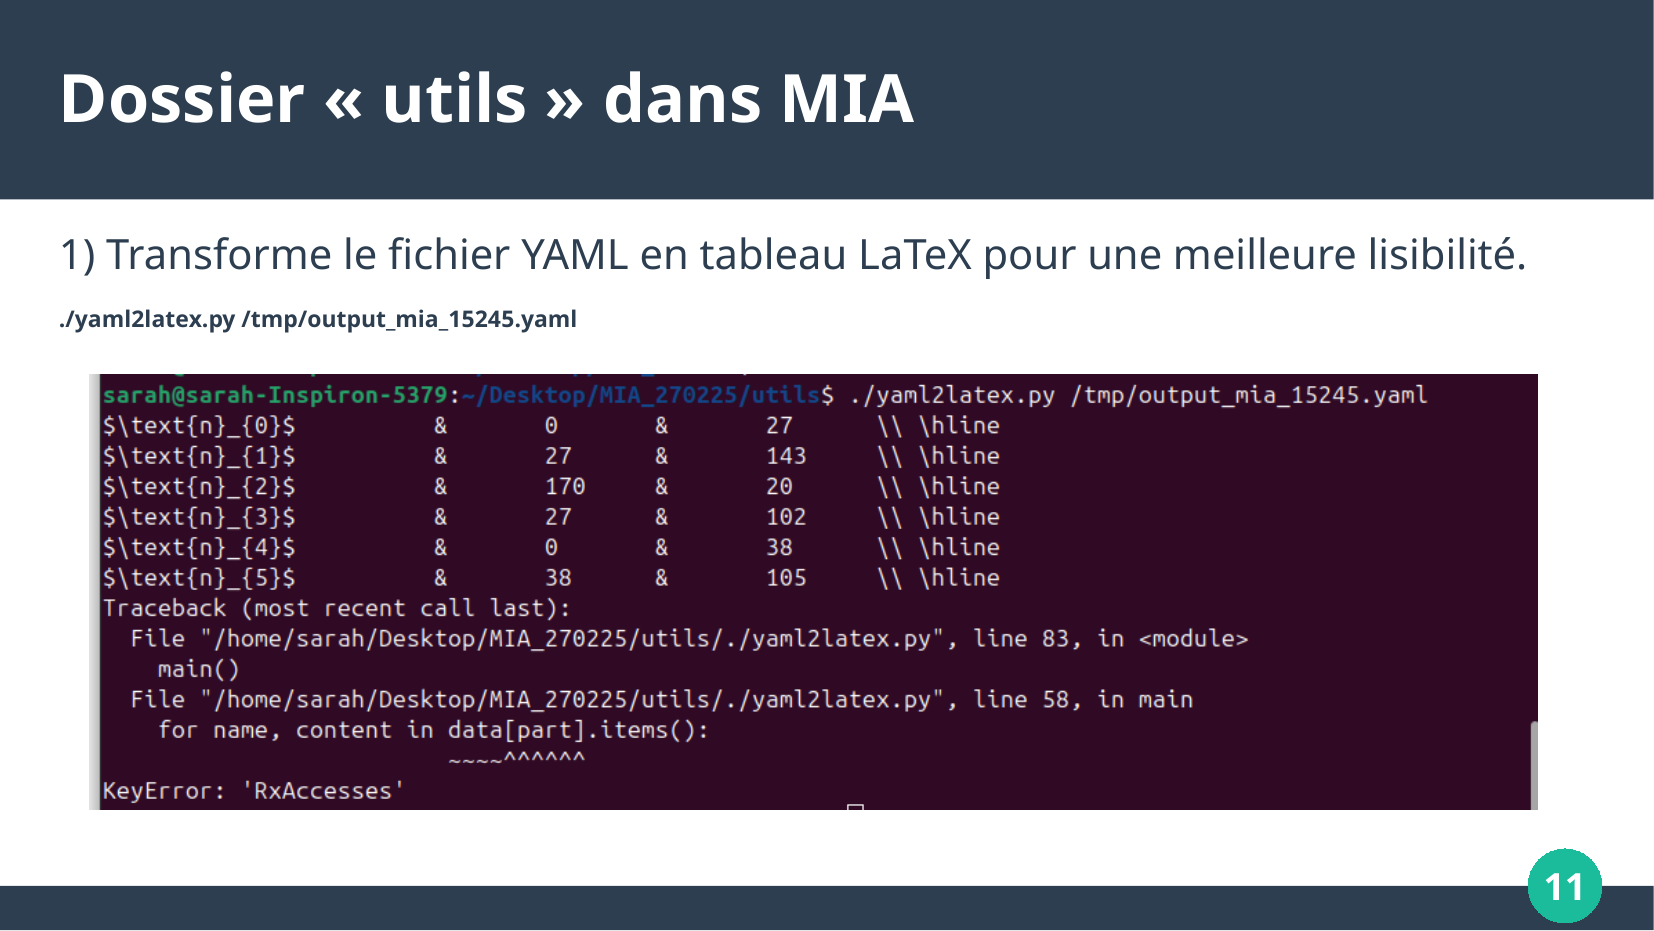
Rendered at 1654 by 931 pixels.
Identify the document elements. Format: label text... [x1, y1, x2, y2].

list 1) Transforme le fichier YAML en tableau LaTeX pour une meilleure lisibilité. ./yaml2latex.py /tmp/output_mia_15245.yaml [59, 225, 1595, 858]
picture [89, 374, 1538, 810]
title Dossier « utils » dans MIA [59, 37, 1595, 156]
